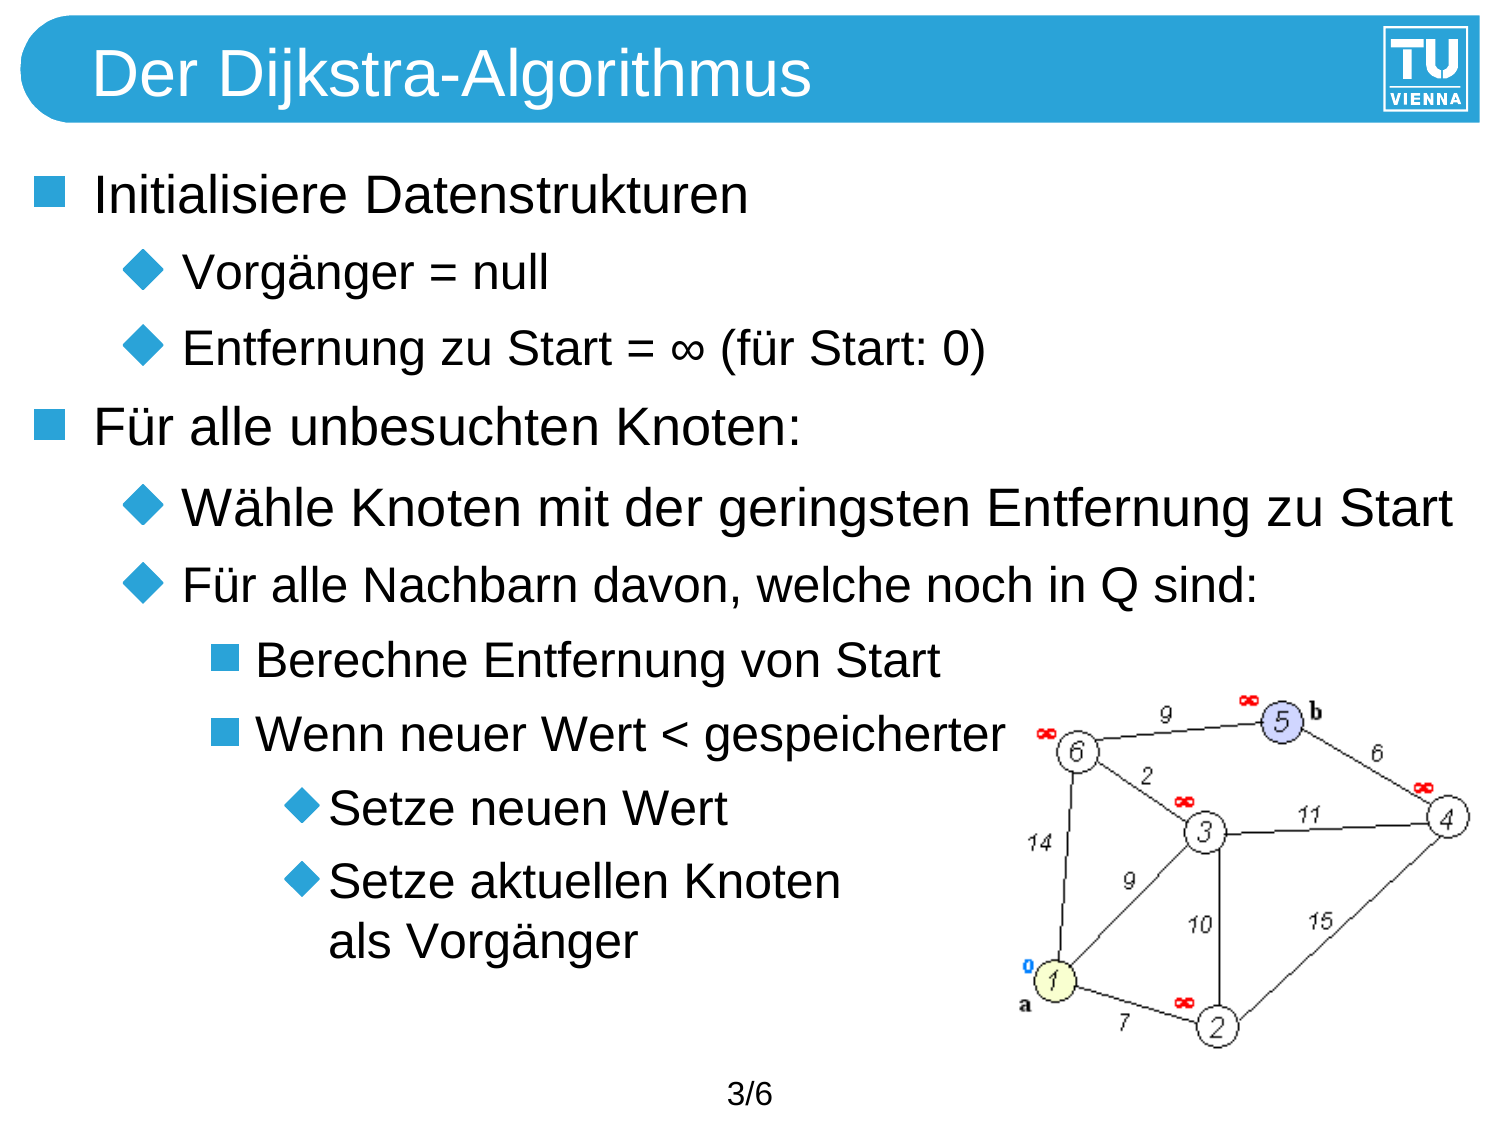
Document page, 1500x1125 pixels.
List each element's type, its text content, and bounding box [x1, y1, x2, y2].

picture [992, 673, 1486, 1061]
list Initialisiere Datenstrukturen Vorgänger = null Entfernung zu Start = ∞ (für Start: 0) Für alle unbesuchten Knoten: Wähle Knoten mit der geringsten Entfernung zu Start Für alle Nachbarn davon, welche noch in Q sind: Berechne Entfernung von Start Wenn neuer Wert < gespeicherter Setze neuen Wert Setze aktuellen Knoten als Vorgänger [19, 151, 1481, 1059]
title Der Dijkstra-Algorithmus [76, 7, 1350, 132]
